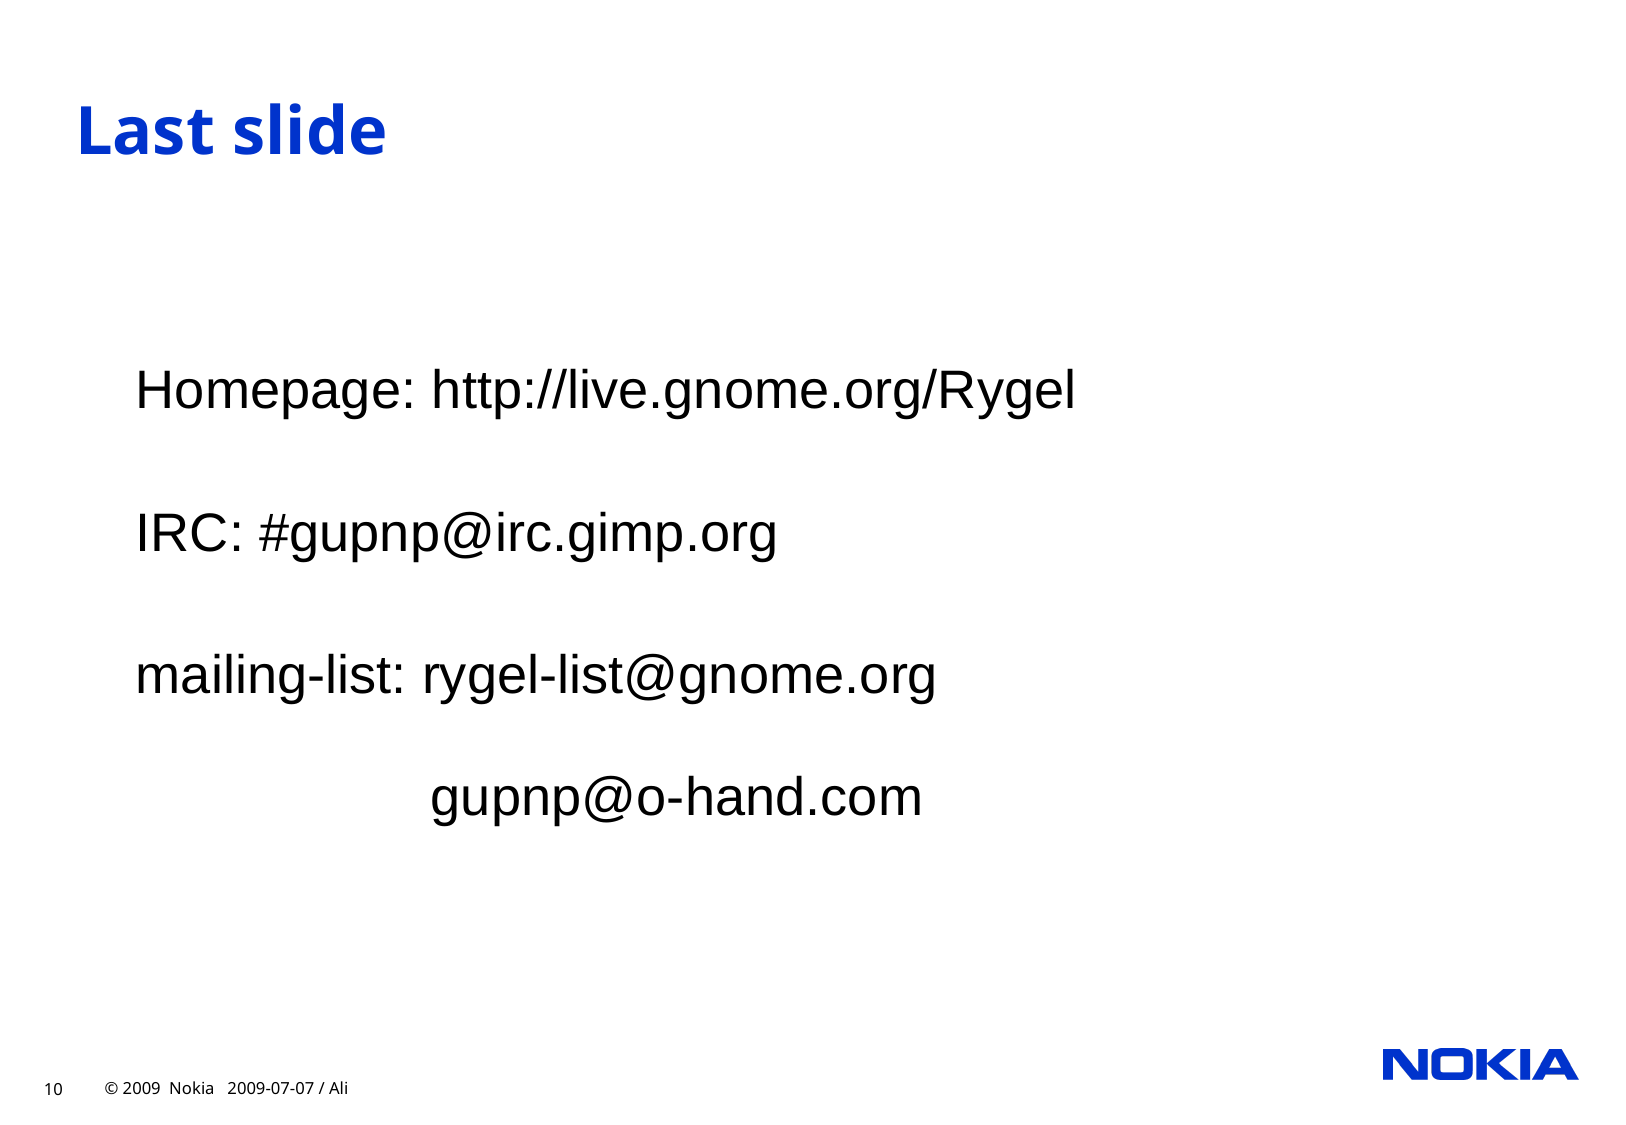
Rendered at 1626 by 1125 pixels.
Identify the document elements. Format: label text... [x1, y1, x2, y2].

text_box Homepage: http://live.gnome.org/Rygel IRC: #gupnp@irc.gimp.org mailing-list: rygel-list@gnome.org gupnp@o-hand.com [135, 224, 1313, 901]
title Last slide [75, 32, 1488, 225]
picture [1383, 1048, 1579, 1080]
